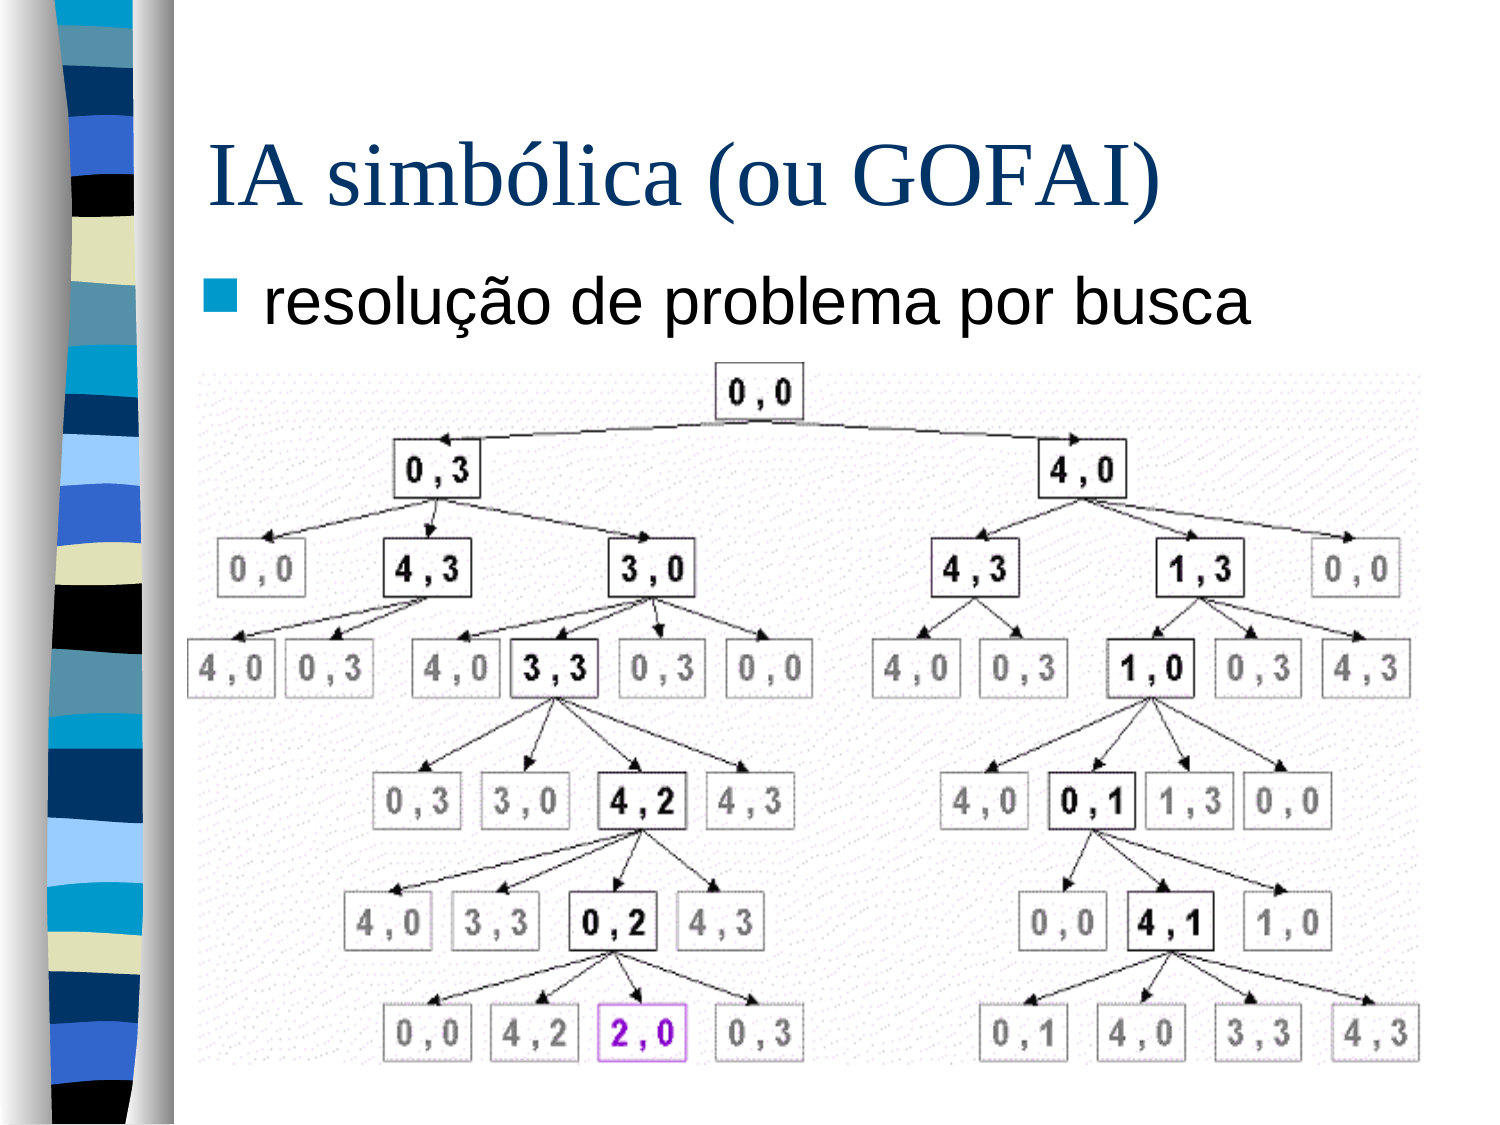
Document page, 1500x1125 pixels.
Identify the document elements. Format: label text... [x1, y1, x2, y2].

picture [187, 362, 1422, 1065]
title IA simbólica (ou GOFAI) [192, 74, 1468, 249]
list resolução de problema por busca [192, 249, 1468, 1000]
